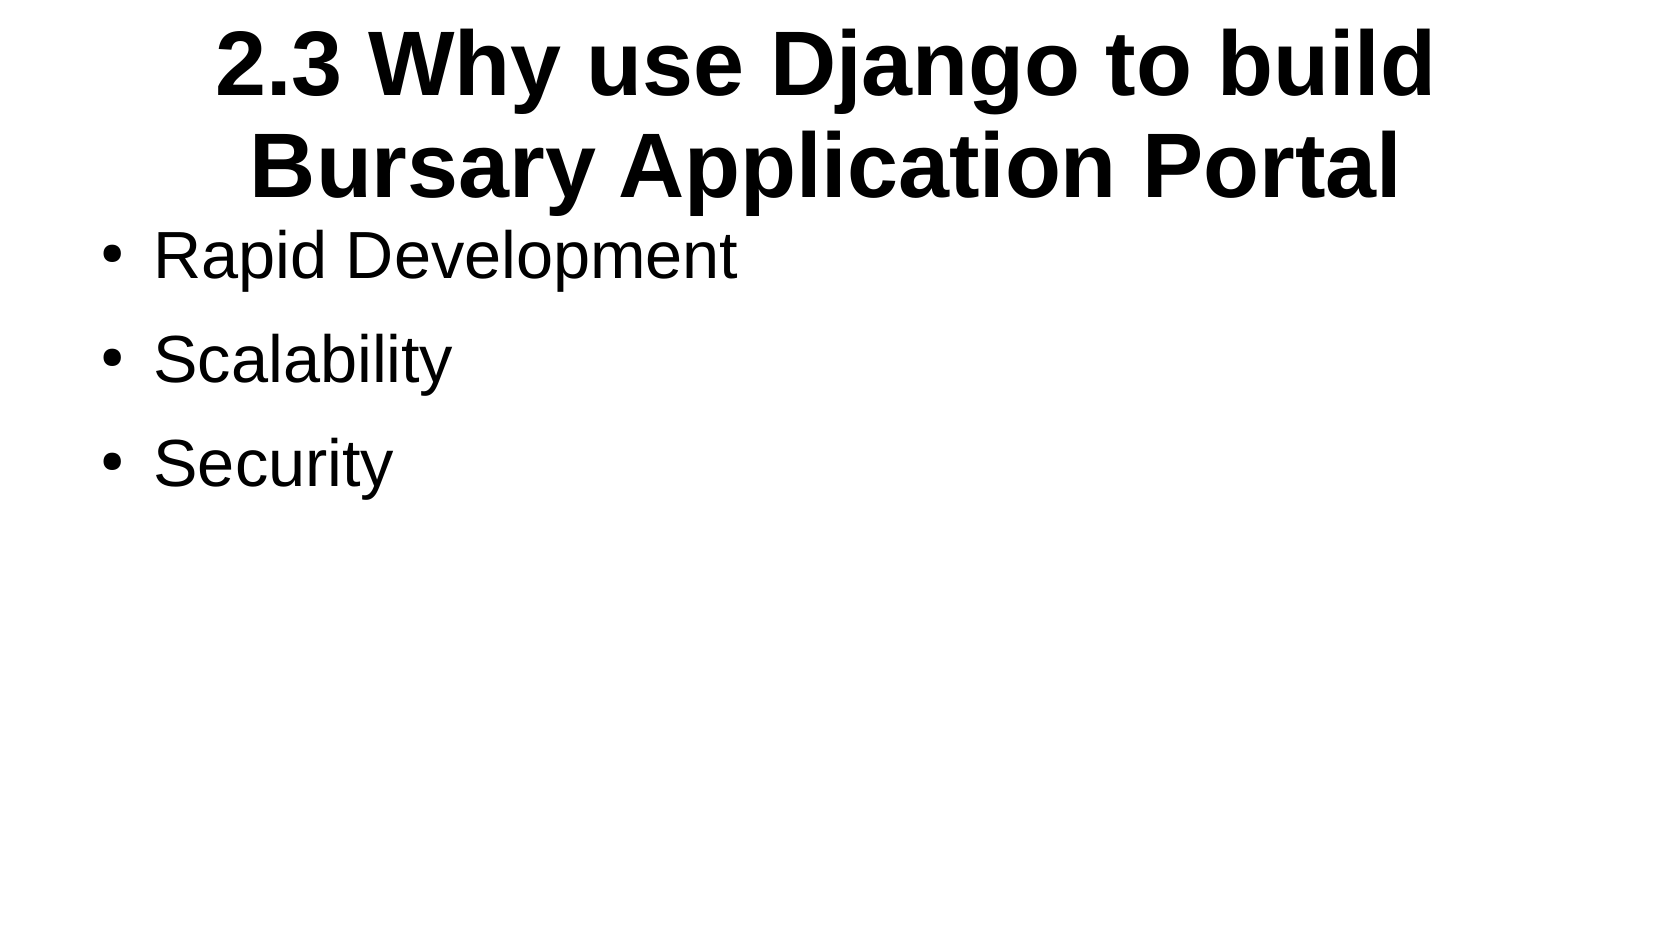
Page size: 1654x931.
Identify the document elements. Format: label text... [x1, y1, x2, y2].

title 2.3 Why use Django to build Bursary Application Portal [82, 12, 1571, 217]
list Rapid Development Scalability Security [82, 217, 1571, 758]
